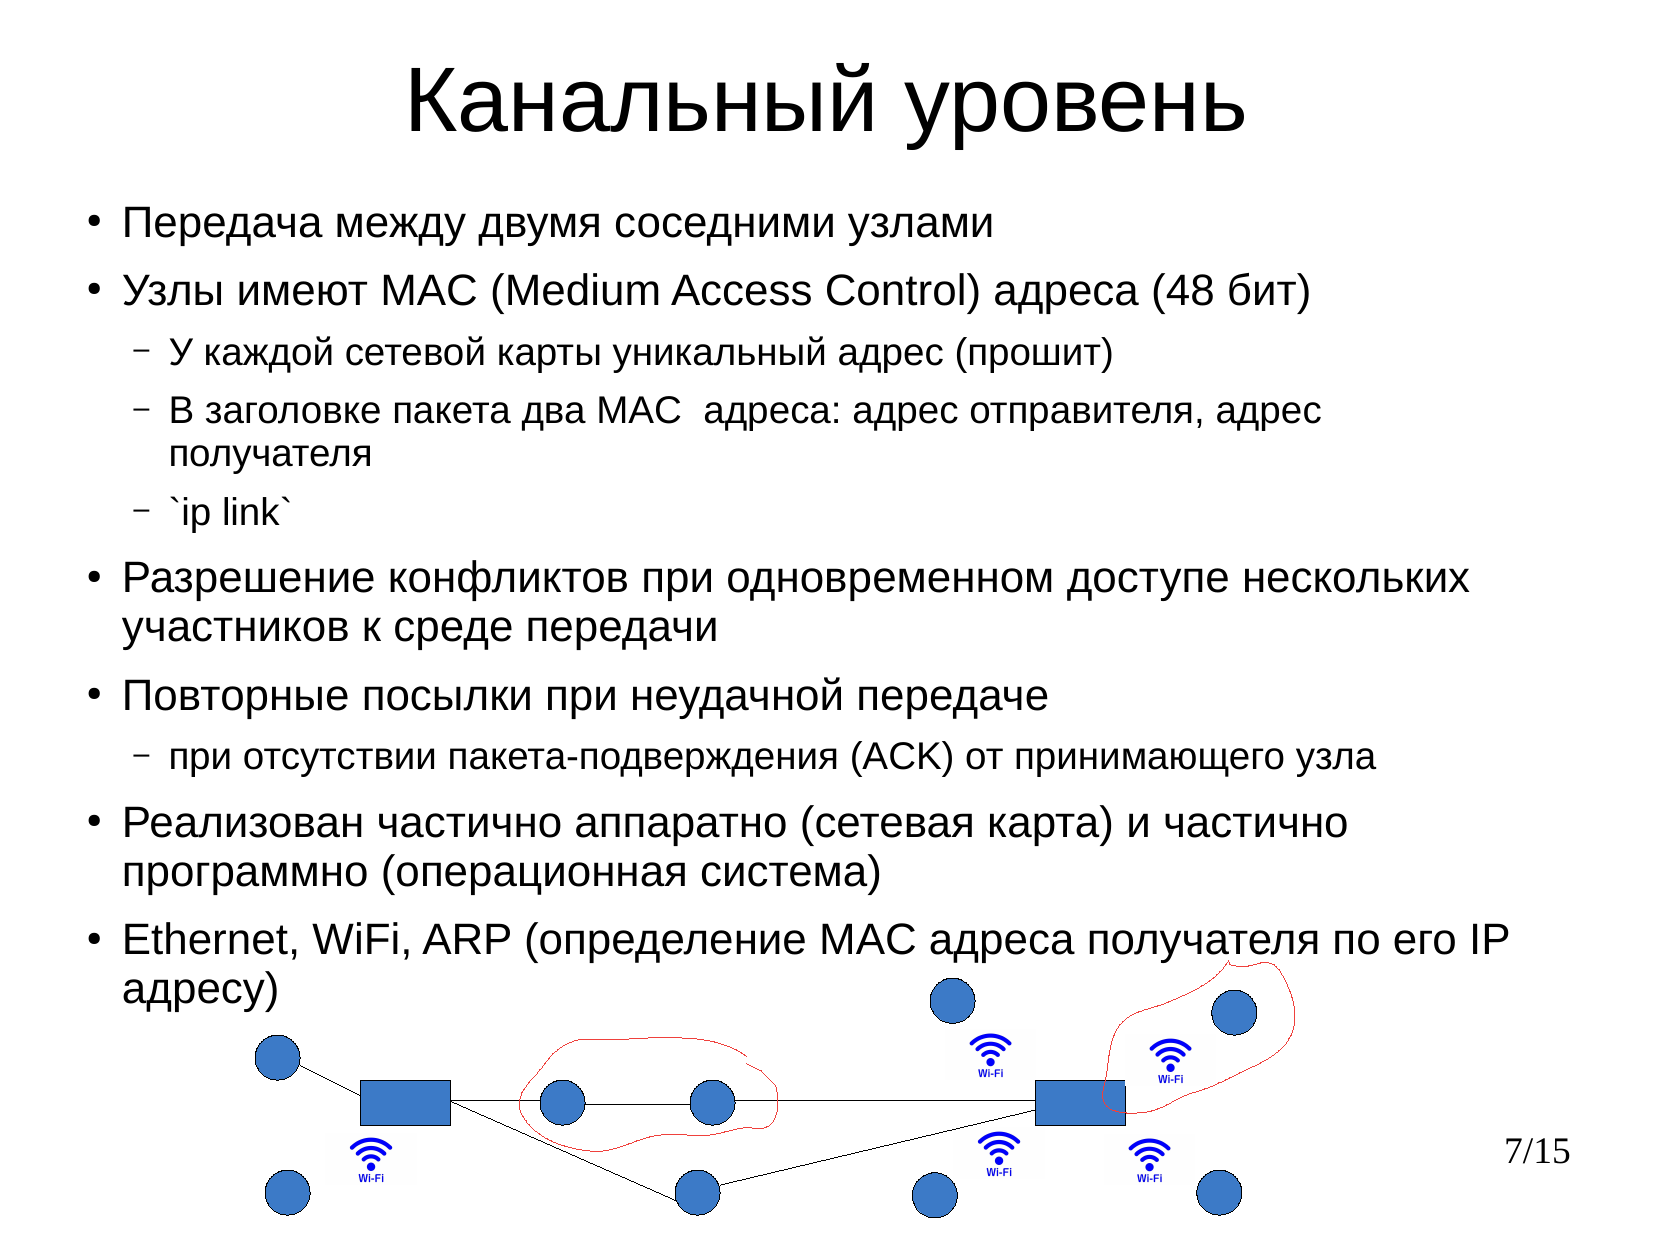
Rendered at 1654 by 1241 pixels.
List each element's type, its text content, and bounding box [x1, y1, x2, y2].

picture [325, 1133, 417, 1185]
picture [953, 1127, 1045, 1179]
text_box [360, 1080, 451, 1126]
text_box [1035, 1080, 1126, 1126]
text_box [1211, 990, 1257, 1036]
text_box [930, 978, 976, 1024]
text_box [1196, 1170, 1242, 1216]
title Канальный уровень [82, 34, 1571, 166]
picture [945, 1029, 1036, 1081]
text_box [912, 1172, 958, 1218]
picture [1125, 1034, 1216, 1086]
text_box [690, 1080, 736, 1126]
text_box [265, 1170, 311, 1216]
text_box [255, 1035, 301, 1081]
text_box [675, 1170, 721, 1216]
list Передача между двумя соседними узлами Узлы имеют MAC (Medium Access Control) адреса (48 бит) У каждой сетевой карты уникальный адрес (прошит) В заголовке пакета два MAC адреса: адрес отправителя, адрес получателя `ip link` Разрешение конфликтов при одновременном доступе нескольких участников к среде передачи Повторные посылки при неудачной передаче при отсутствии пакета-подверждения (ACK) от принимающего узла Реализован частично аппаратно (сетевая карта) и частично программно (операционная система) Ethernet, WiFi, ARP (определение MAC адреса получателя по его IP адресу) [75, 197, 1531, 1023]
picture [1104, 1134, 1195, 1186]
text_box [540, 1080, 586, 1126]
